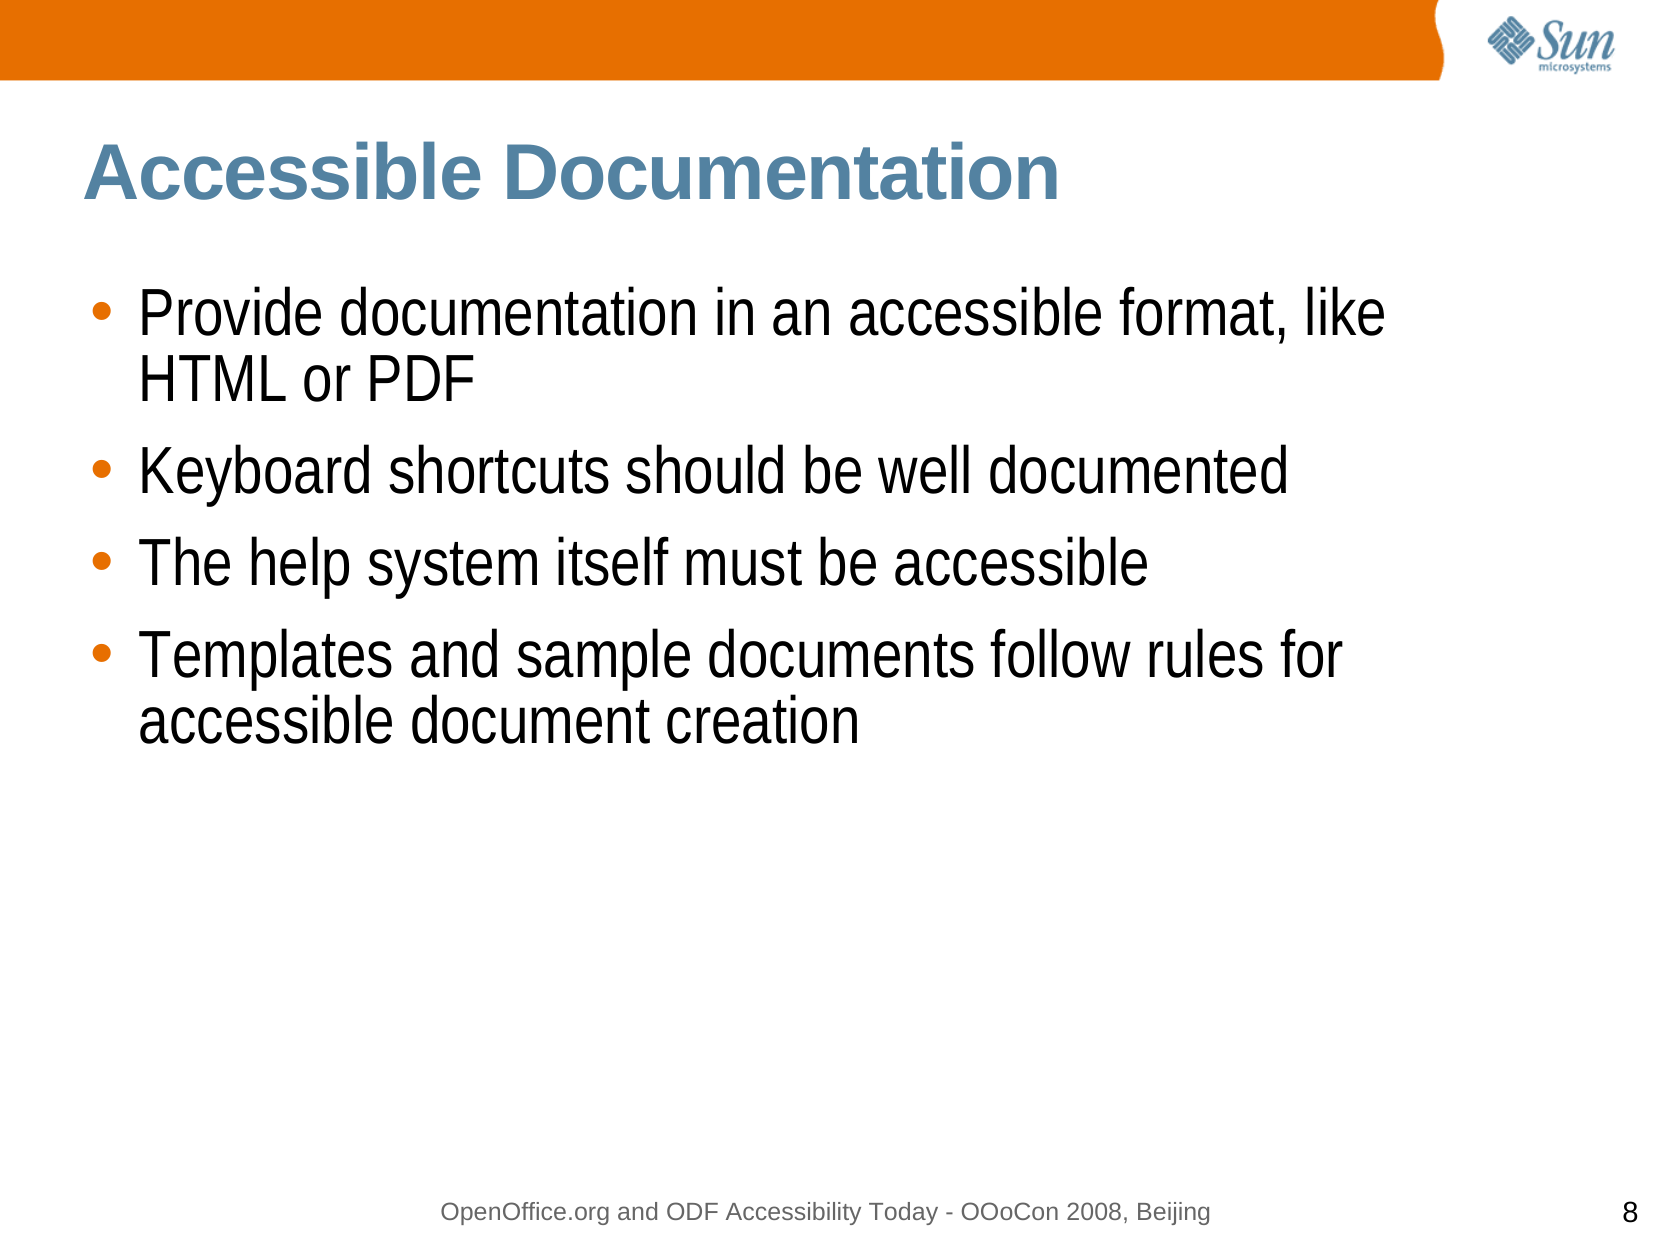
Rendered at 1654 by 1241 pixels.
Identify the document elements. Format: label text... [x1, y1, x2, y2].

picture [0, 0, 1654, 83]
title Accessible Documentation [82, 135, 1585, 251]
list Provide documentation in an accessible format, like HTML or PDF Keyboard shortcuts should be well documented The help system itself must be accessible Templates and sample documents follow rules for accessible document creation [71, 283, 1545, 1049]
